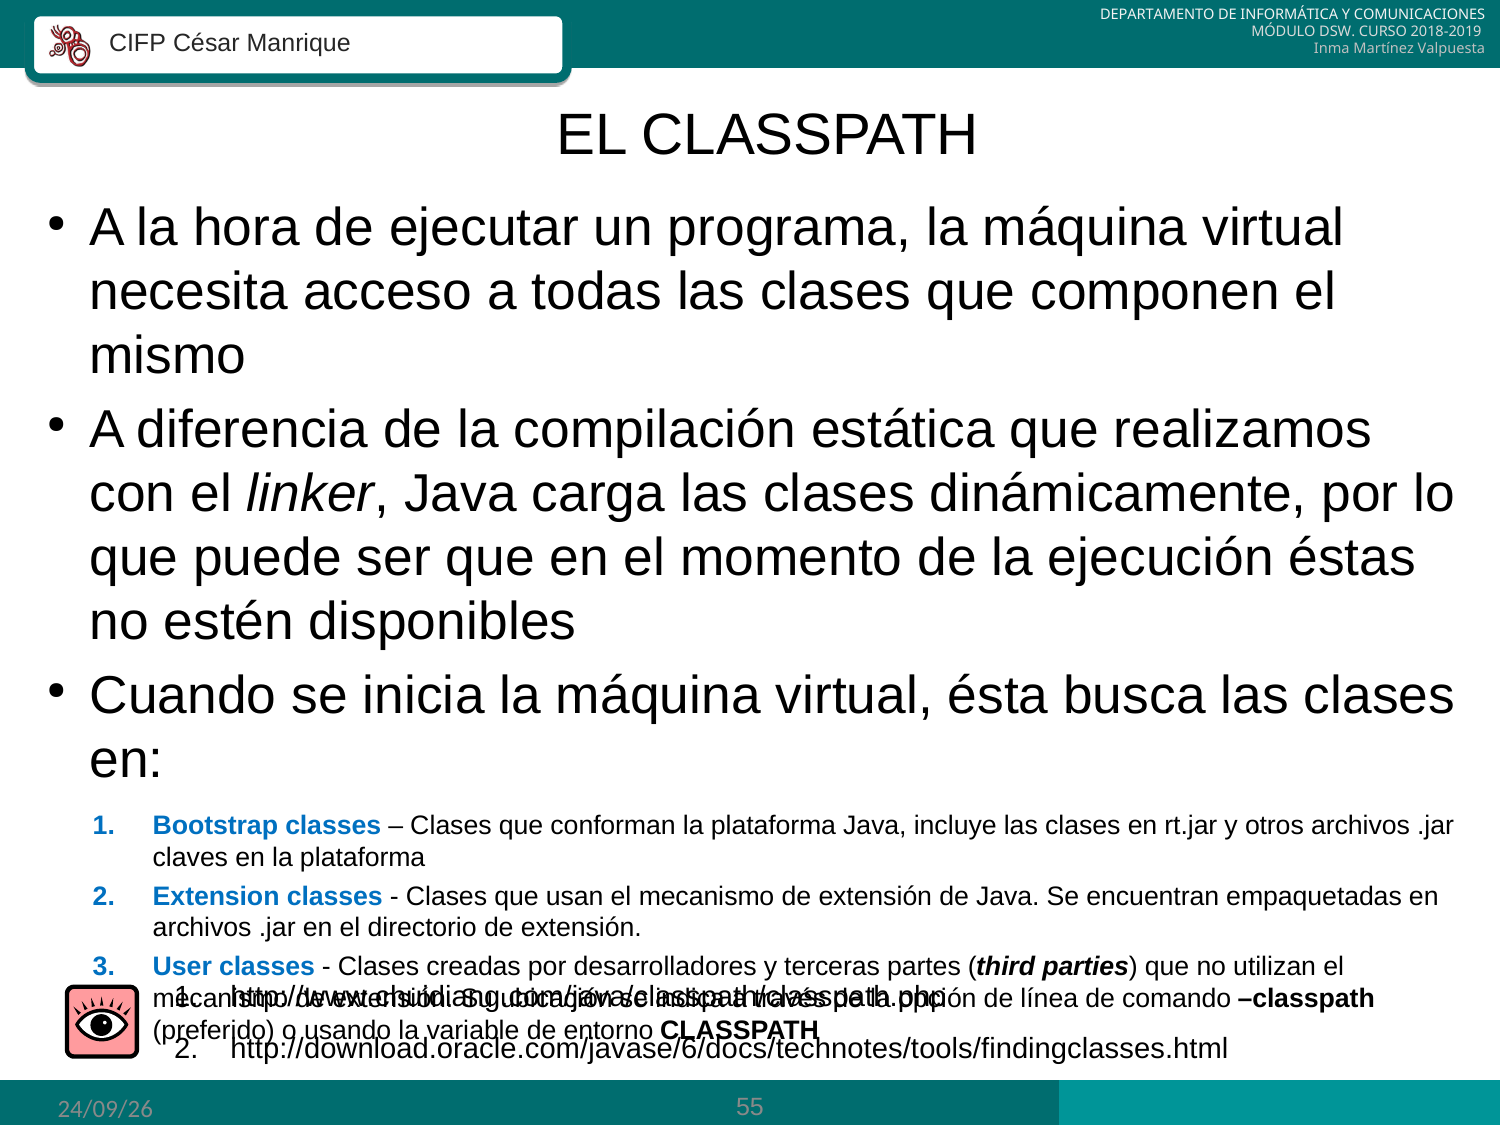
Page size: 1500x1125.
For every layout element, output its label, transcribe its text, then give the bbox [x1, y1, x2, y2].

text_box <número> [512, 1082, 988, 1125]
text_box http://www.chuidiang.com/java/classpath/classpath.php http://download.oracle.com/javase/6/docs/technotes/tools/findingclasses.html [159, 952, 1500, 1073]
list A la hora de ejecutar un programa, la máquina virtual necesita acceso a todas las clases que componen el mismo A diferencia de la compilación estática que realizamos con el linker, Java carga las clases dinámicamente, por lo que puede ser que en el momento de la ejecución éstas no estén disponibles Cuando se inicia la máquina virtual, ésta busca las clases en: Bootstrap classes – Clases que conforman la plataforma Java, incluye las clases en rt.jar y otros archivos .jar claves en la plataforma Extension classes - Clases que usan el mecanismo de extensión de Java. Se encuentran empaquetadas en archivos .jar en el directorio de extensión. User classes - Clases creadas por desarrolladores y terceras partes (third parties) que no utilizan el mecanismo de extensión. Su ubicación se indica a través de la opción de línea de comando –classpath (preferido) o usando la variable de entorno CLASSPATH [17, 184, 1483, 1059]
title EL CLASSPATH [17, 90, 1483, 173]
text_box 18/09/18 [42, 1085, 344, 1125]
picture [64, 984, 140, 1059]
picture [47, 23, 93, 67]
